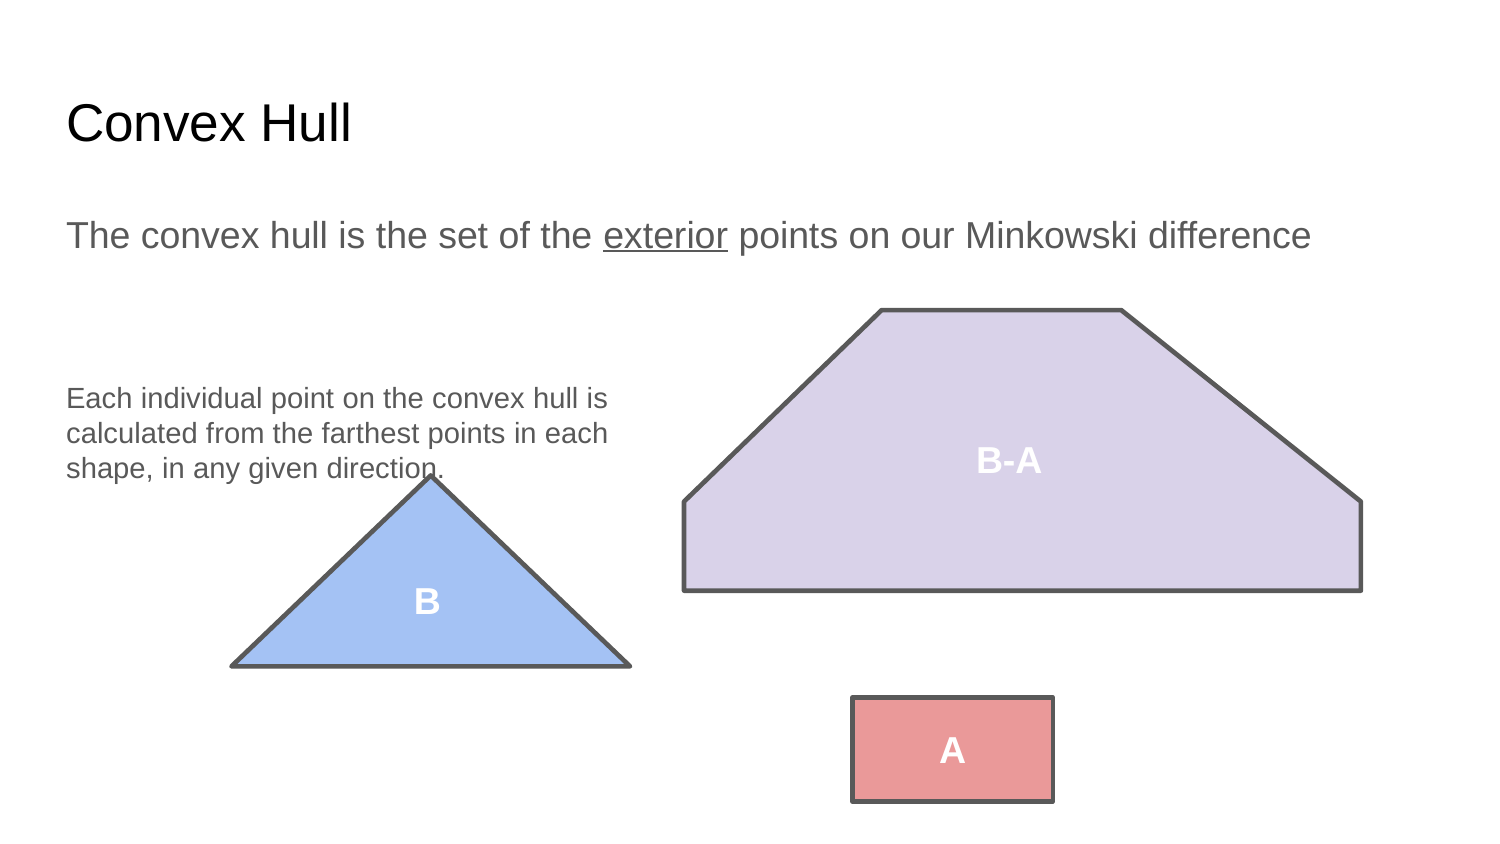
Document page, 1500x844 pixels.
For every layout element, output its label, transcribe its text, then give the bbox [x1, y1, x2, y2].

title Convex Hull [51, 72, 1449, 167]
text_box B [378, 562, 476, 638]
list The convex hull is the set of the exterior points on our Minkowski difference [51, 189, 1449, 293]
text_box A [904, 711, 1002, 787]
text_box [684, 310, 1361, 591]
text_box [231, 535, 631, 667]
text_box B-A [960, 421, 1058, 497]
text_box Each individual point on the convex hull is calculated from the farthest points in each shape, in any given direction. [51, 364, 641, 535]
text_box [852, 697, 1053, 802]
